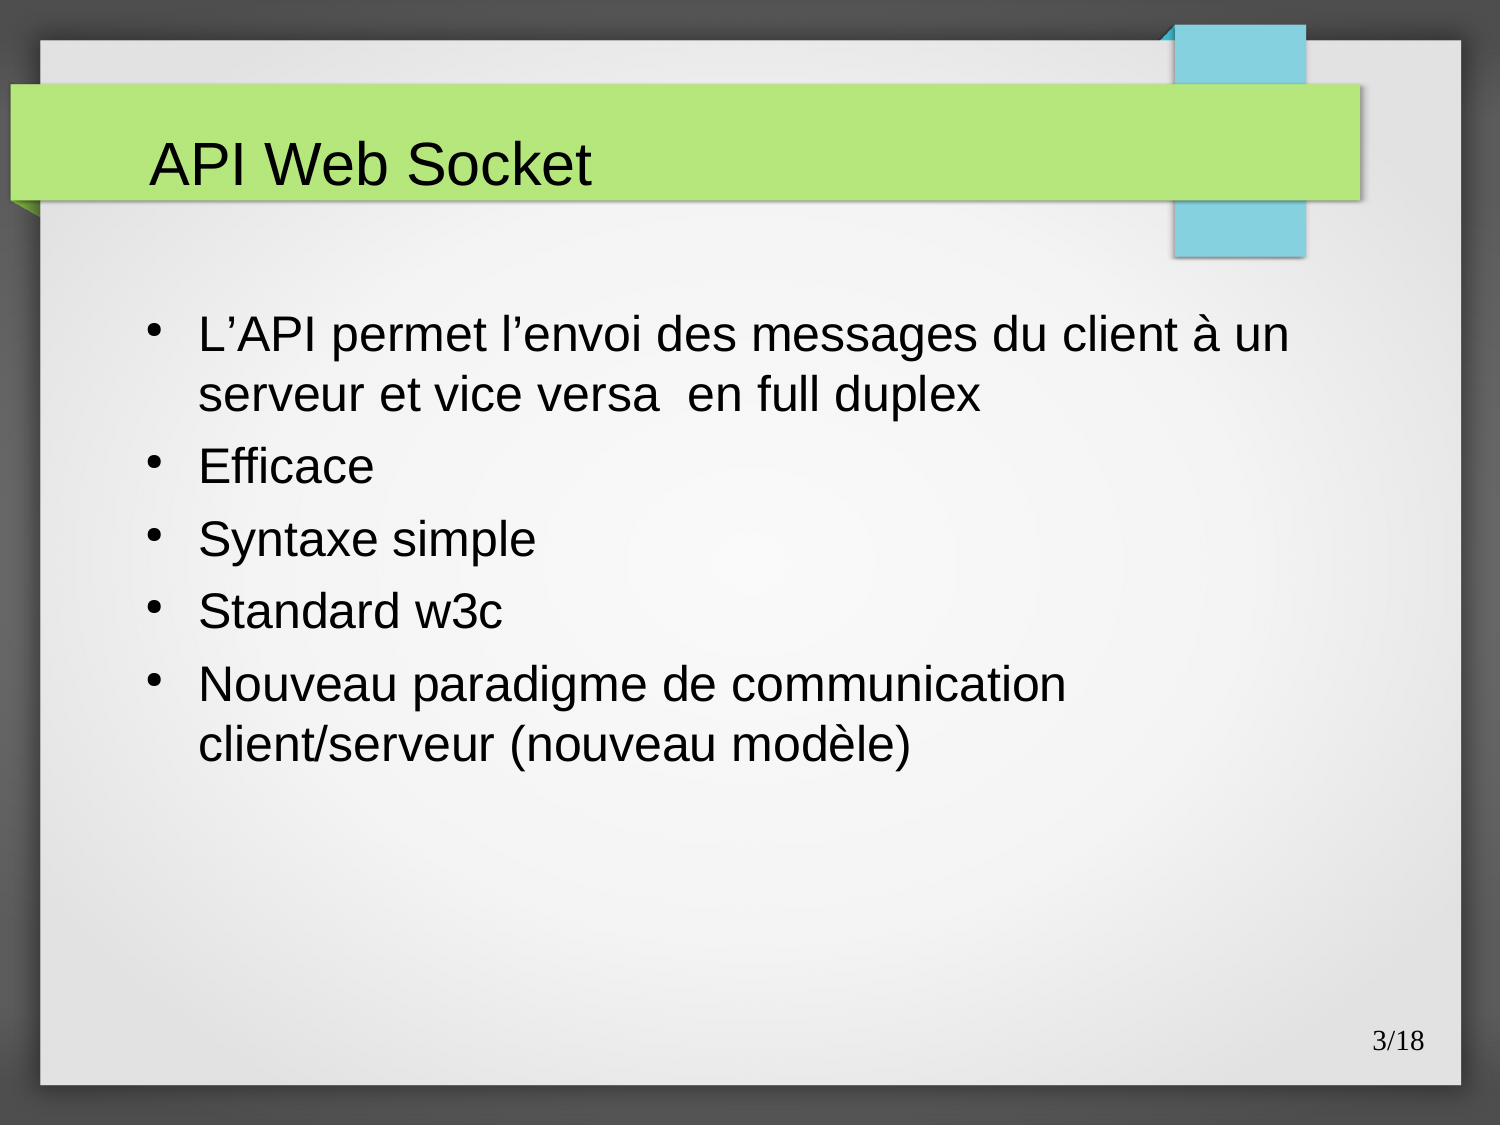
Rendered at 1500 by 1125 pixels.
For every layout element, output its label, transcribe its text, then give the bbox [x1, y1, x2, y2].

title API Web Socket [112, 65, 1388, 257]
list L’API permet l’envoi des messages du client à un serveur et vice versa en full duplex Efficace Syntaxe simple Standard w3c Nouveau paradigme de communication client/serveur (nouveau modèle) [112, 293, 1388, 966]
picture [0, 0, 1500, 1125]
